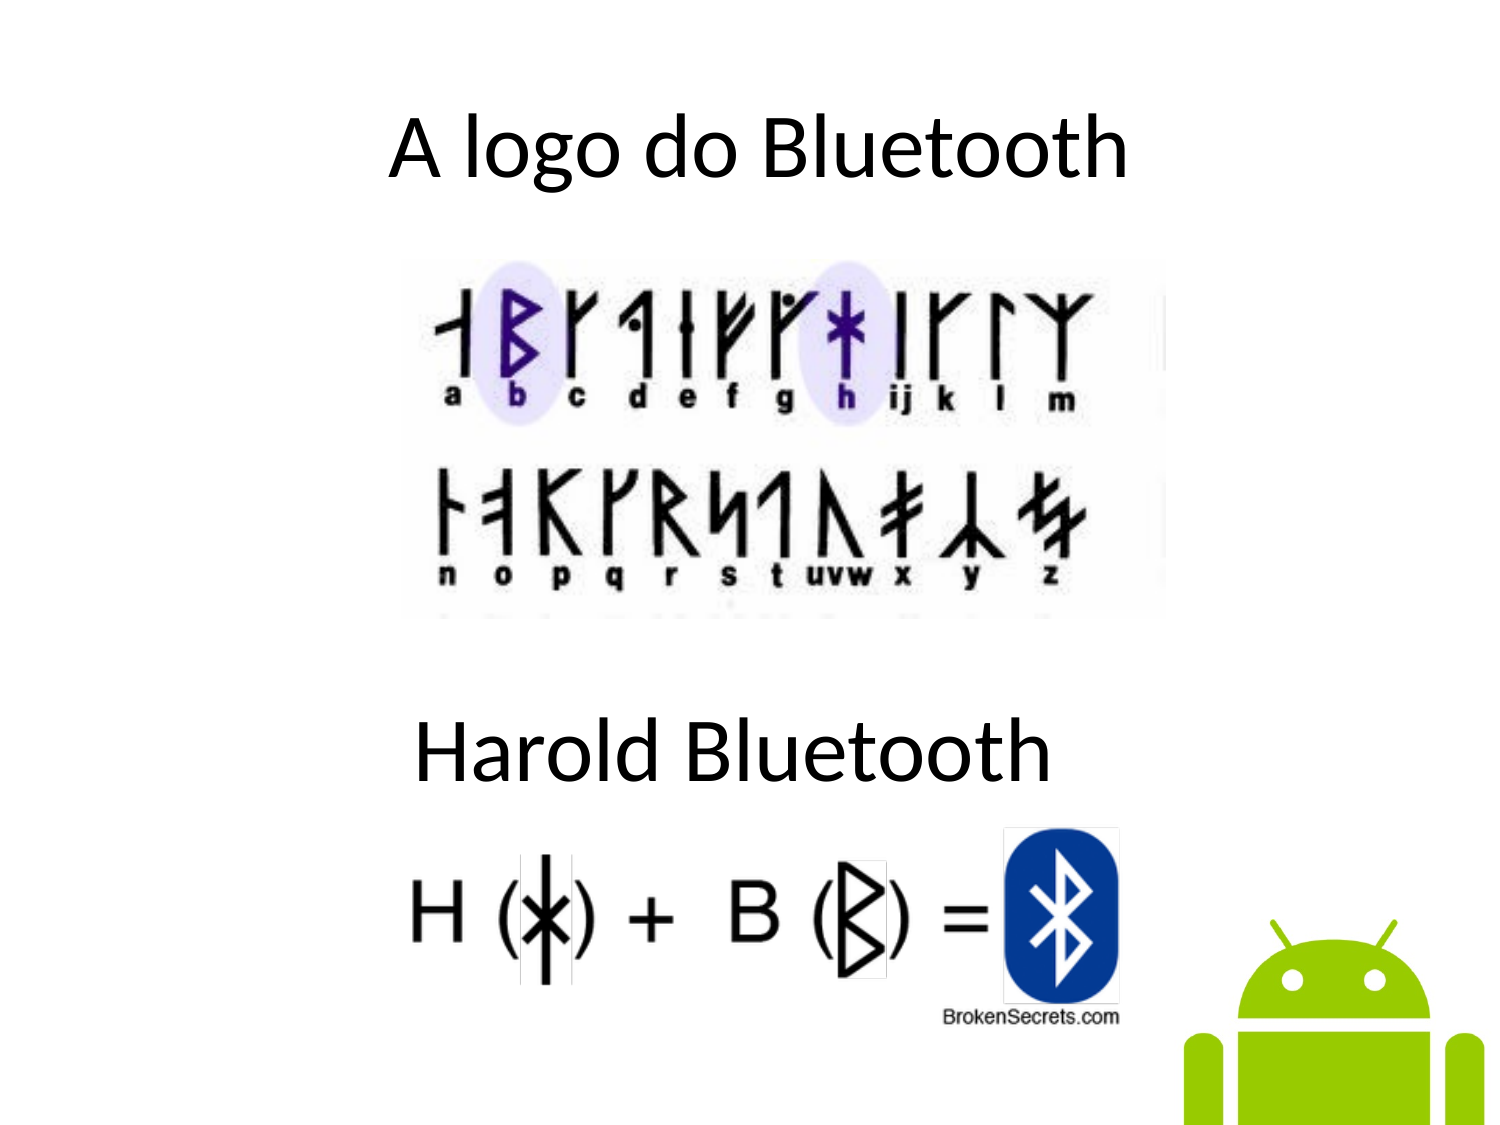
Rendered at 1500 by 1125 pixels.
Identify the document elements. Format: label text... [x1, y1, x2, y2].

picture [401, 259, 1166, 619]
title A logo do Bluetooth [85, 47, 1436, 235]
title Harold Bluetooth [59, 651, 1409, 839]
picture [1163, 919, 1500, 1125]
picture [411, 839, 1123, 1034]
